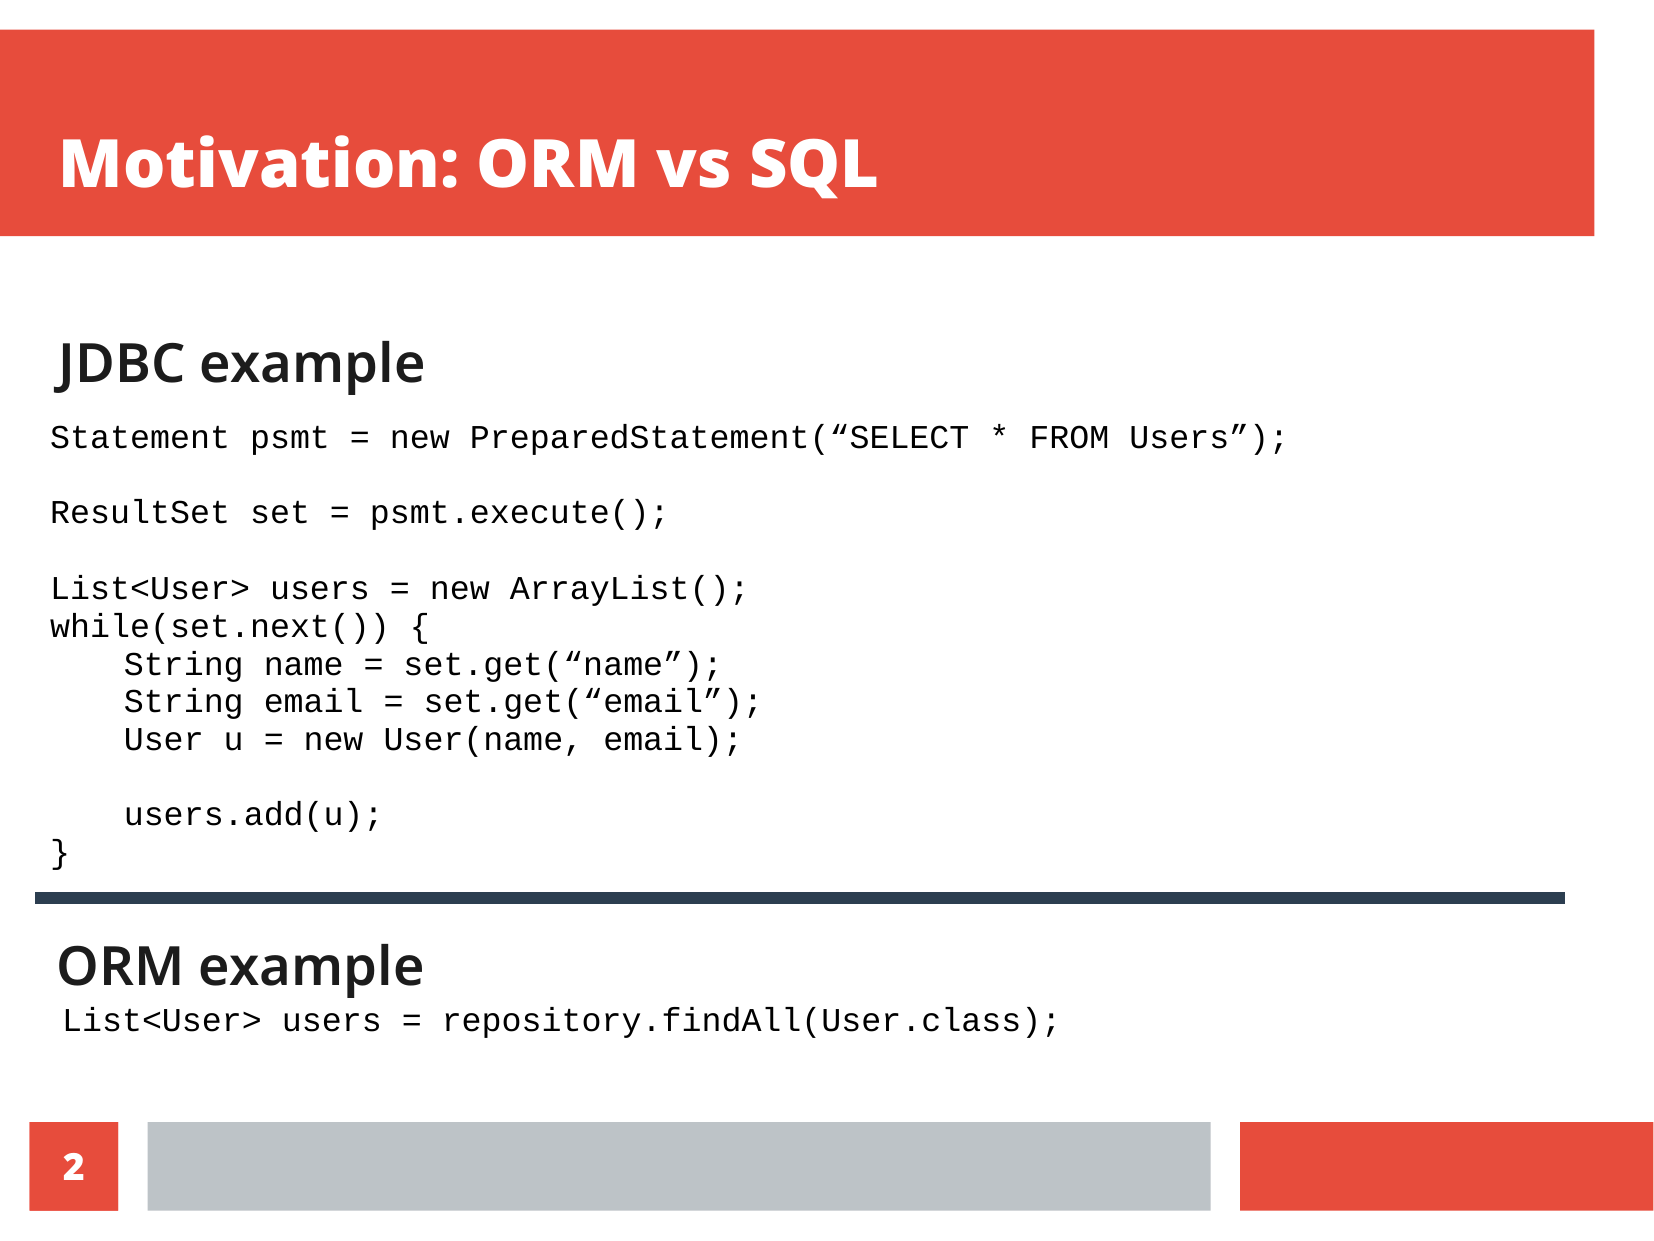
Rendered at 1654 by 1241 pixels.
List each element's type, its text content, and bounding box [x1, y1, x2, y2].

text_box List<User> users = repository.findAll(User.class); [47, 996, 1607, 1087]
title Motivation: ORM vs SQL [59, 59, 1595, 207]
text_box Statement psmt = new PreparedStatement(“SELECT * FROM Users”); ResultSet set = psmt.execute(); List<User> users = new ArrayList(); while(set.next()) { String name = set.get(“name”); String email = set.get(“email”); User u = new User(name, email); users.add(u); } [35, 413, 1583, 882]
list JDBC example [59, 324, 794, 402]
list ORM example [56, 927, 792, 1004]
